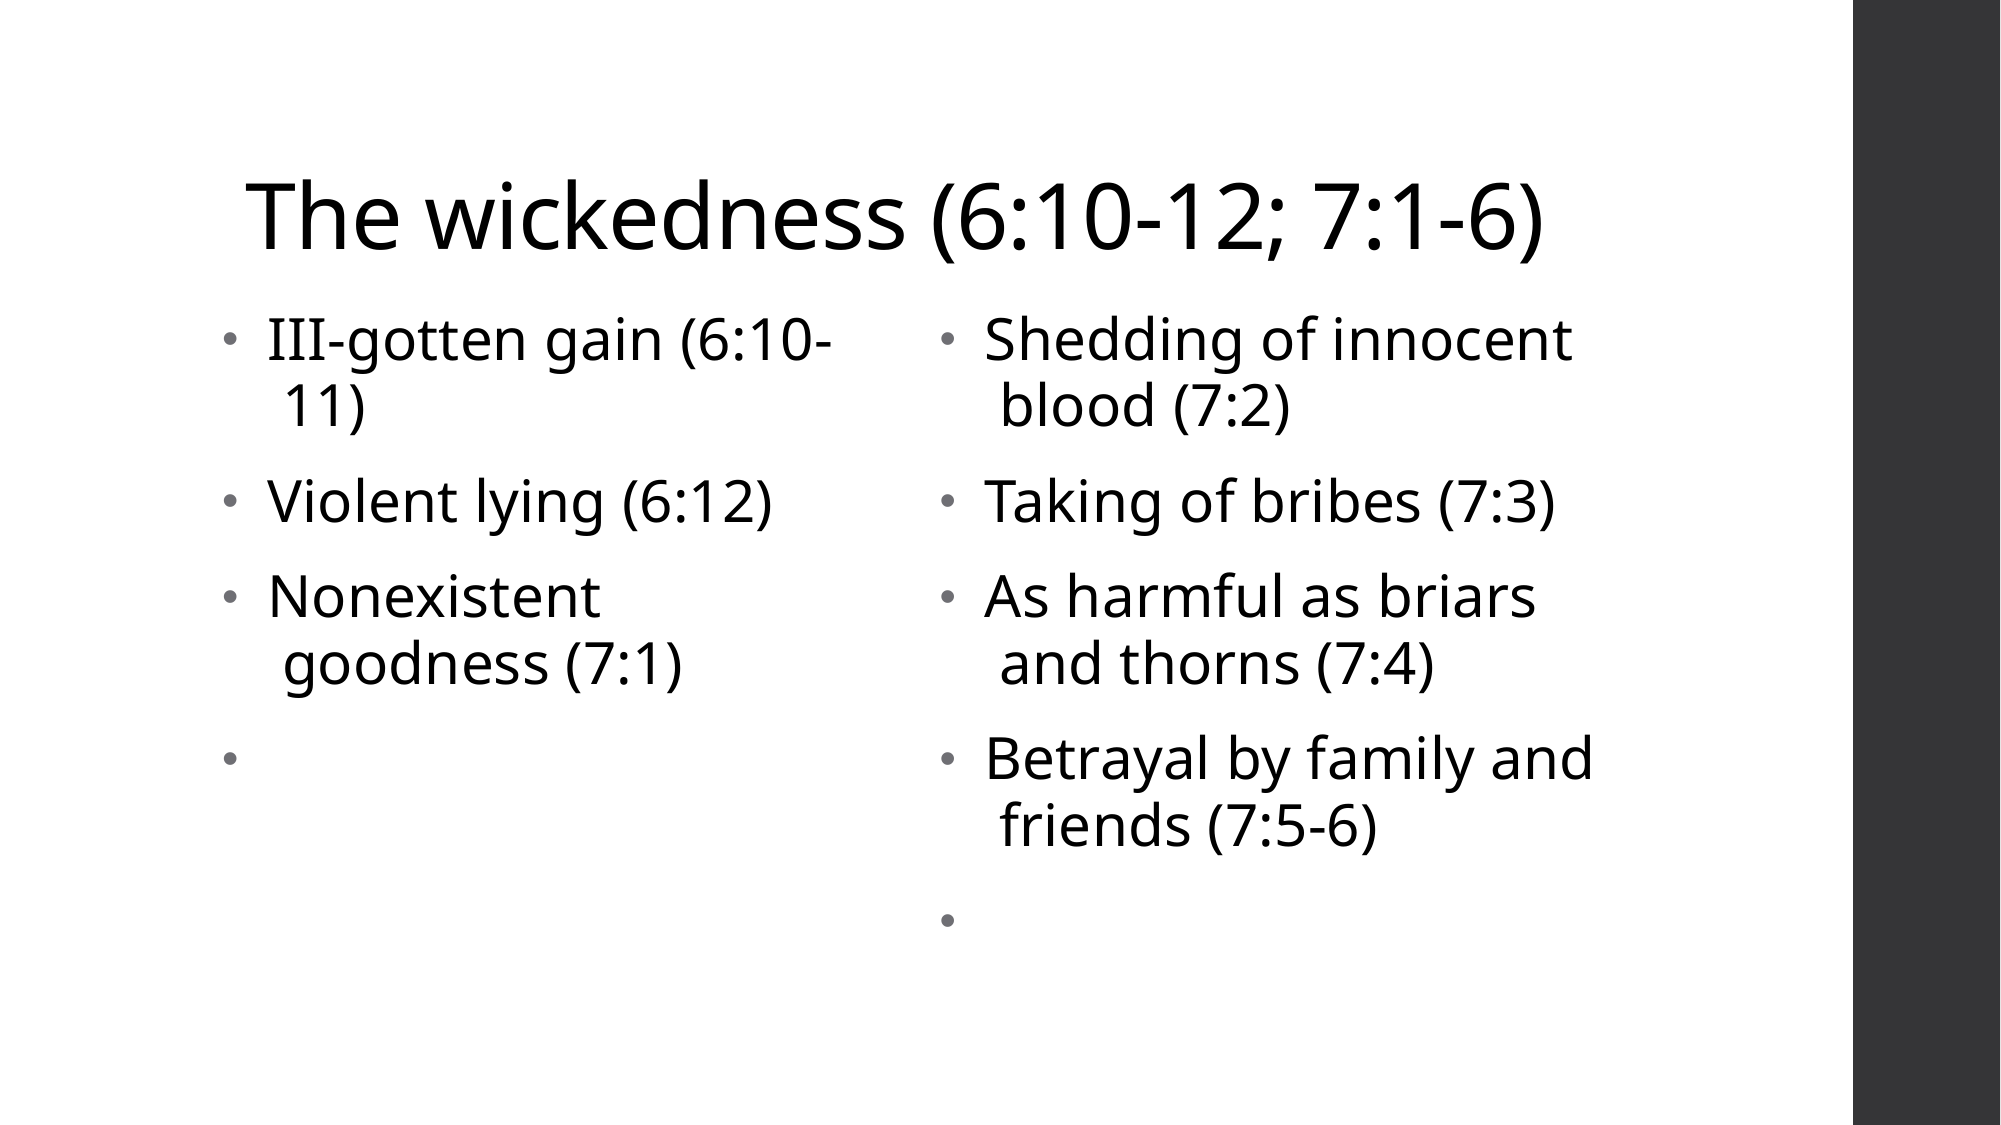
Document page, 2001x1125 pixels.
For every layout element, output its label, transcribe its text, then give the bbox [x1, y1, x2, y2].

list III-gotten gain (6:10-11) Violent lying (6:12) Nonexistent goodness (7:1) [207, 299, 900, 1014]
list Shedding of innocent blood (7:2) Taking of bribes (7:3) As harmful as briars and thorns (7:4) Betrayal by family and friends (7:5-6) [924, 299, 1617, 1014]
title The wickedness (6:10-12; 7:1-6) [206, 60, 1797, 278]
